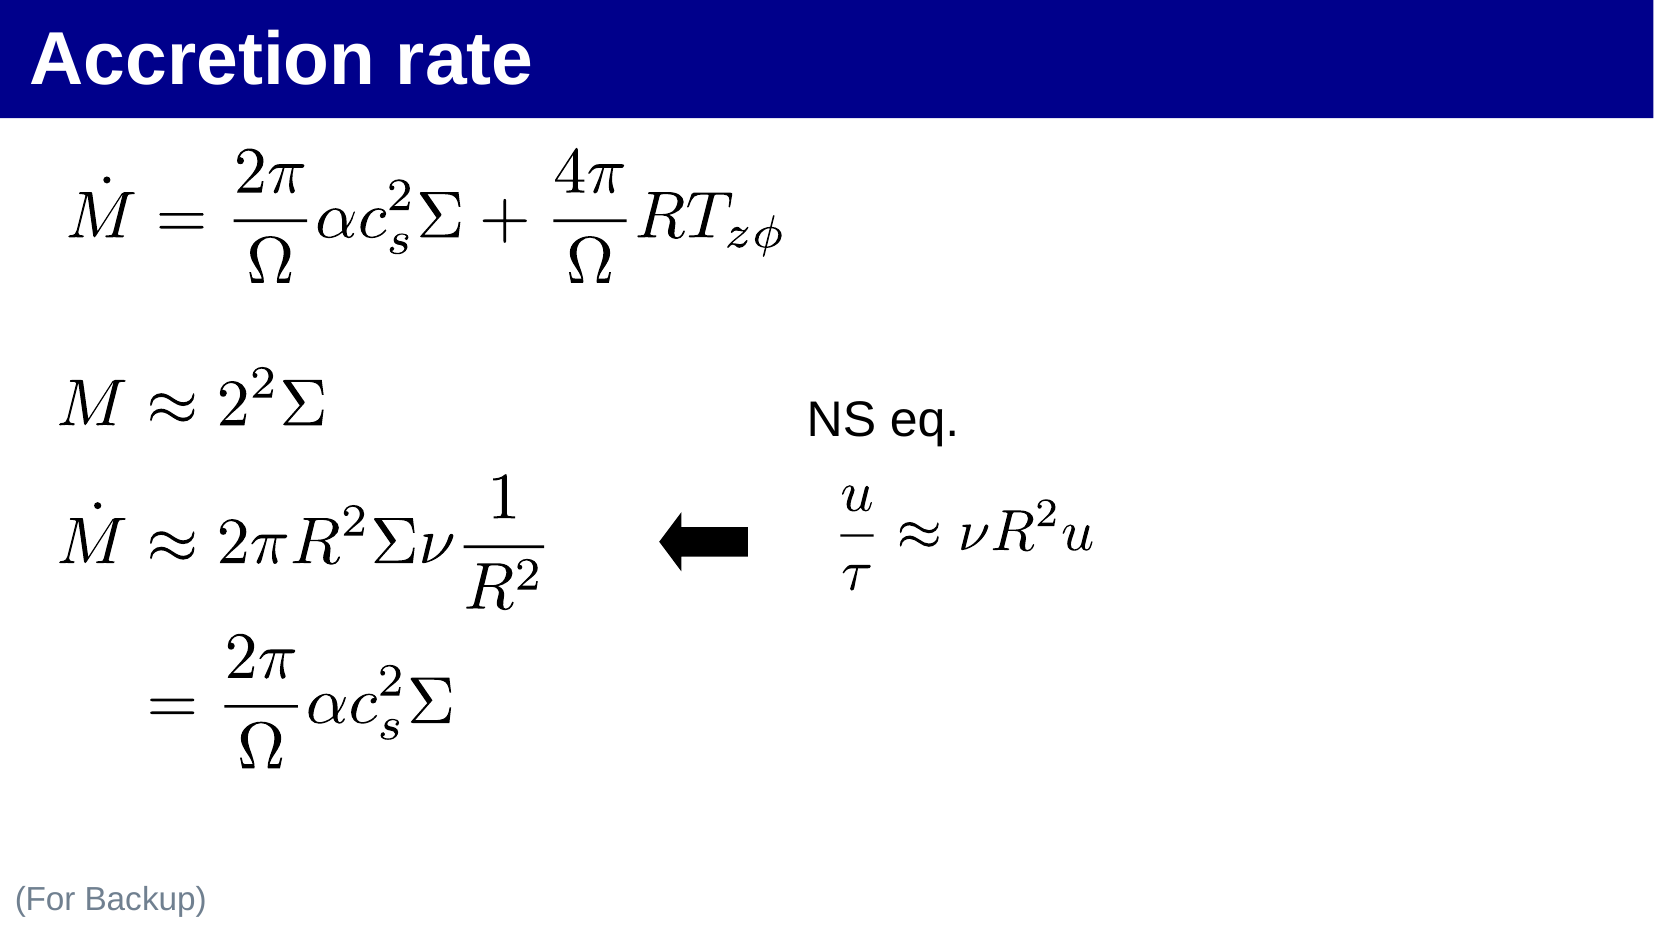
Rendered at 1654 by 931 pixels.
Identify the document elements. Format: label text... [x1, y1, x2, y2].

title Accretion rate [0, 0, 1654, 119]
text_box [59, 366, 545, 769]
text_box NS eq. [791, 383, 975, 455]
text_box [840, 485, 1093, 591]
text_box [659, 512, 748, 572]
text_box [68, 147, 782, 283]
